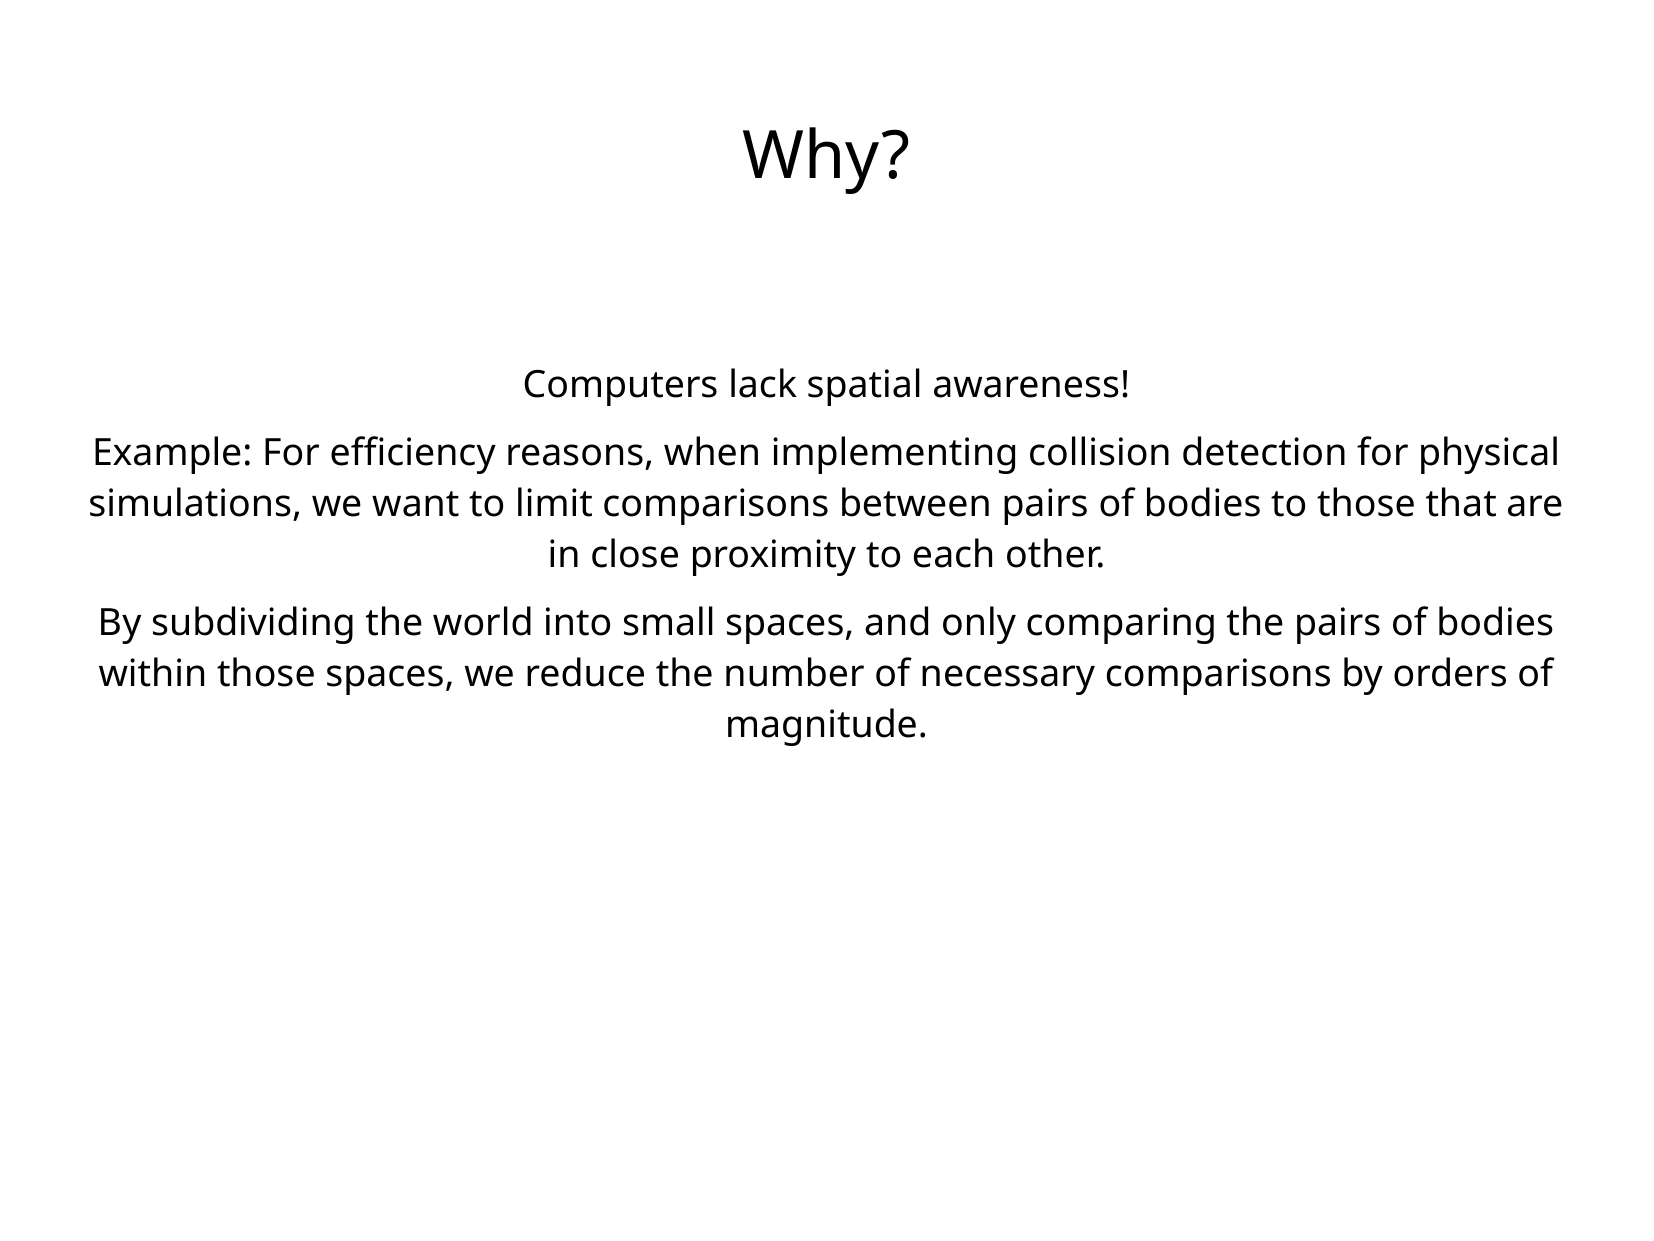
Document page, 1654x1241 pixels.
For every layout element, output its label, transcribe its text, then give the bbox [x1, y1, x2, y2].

list Computers lack spatial awareness! Example: For efficiency reasons, when implementing collision detection for physical simulations, we want to limit comparisons between pairs of bodies to those that are in close proximity to each other. By subdividing the world into small spaces, and only comparing the pairs of bodies within those spaces, we reduce the number of necessary comparisons by orders of magnitude. [82, 290, 1571, 1010]
title Why? [82, 49, 1571, 257]
